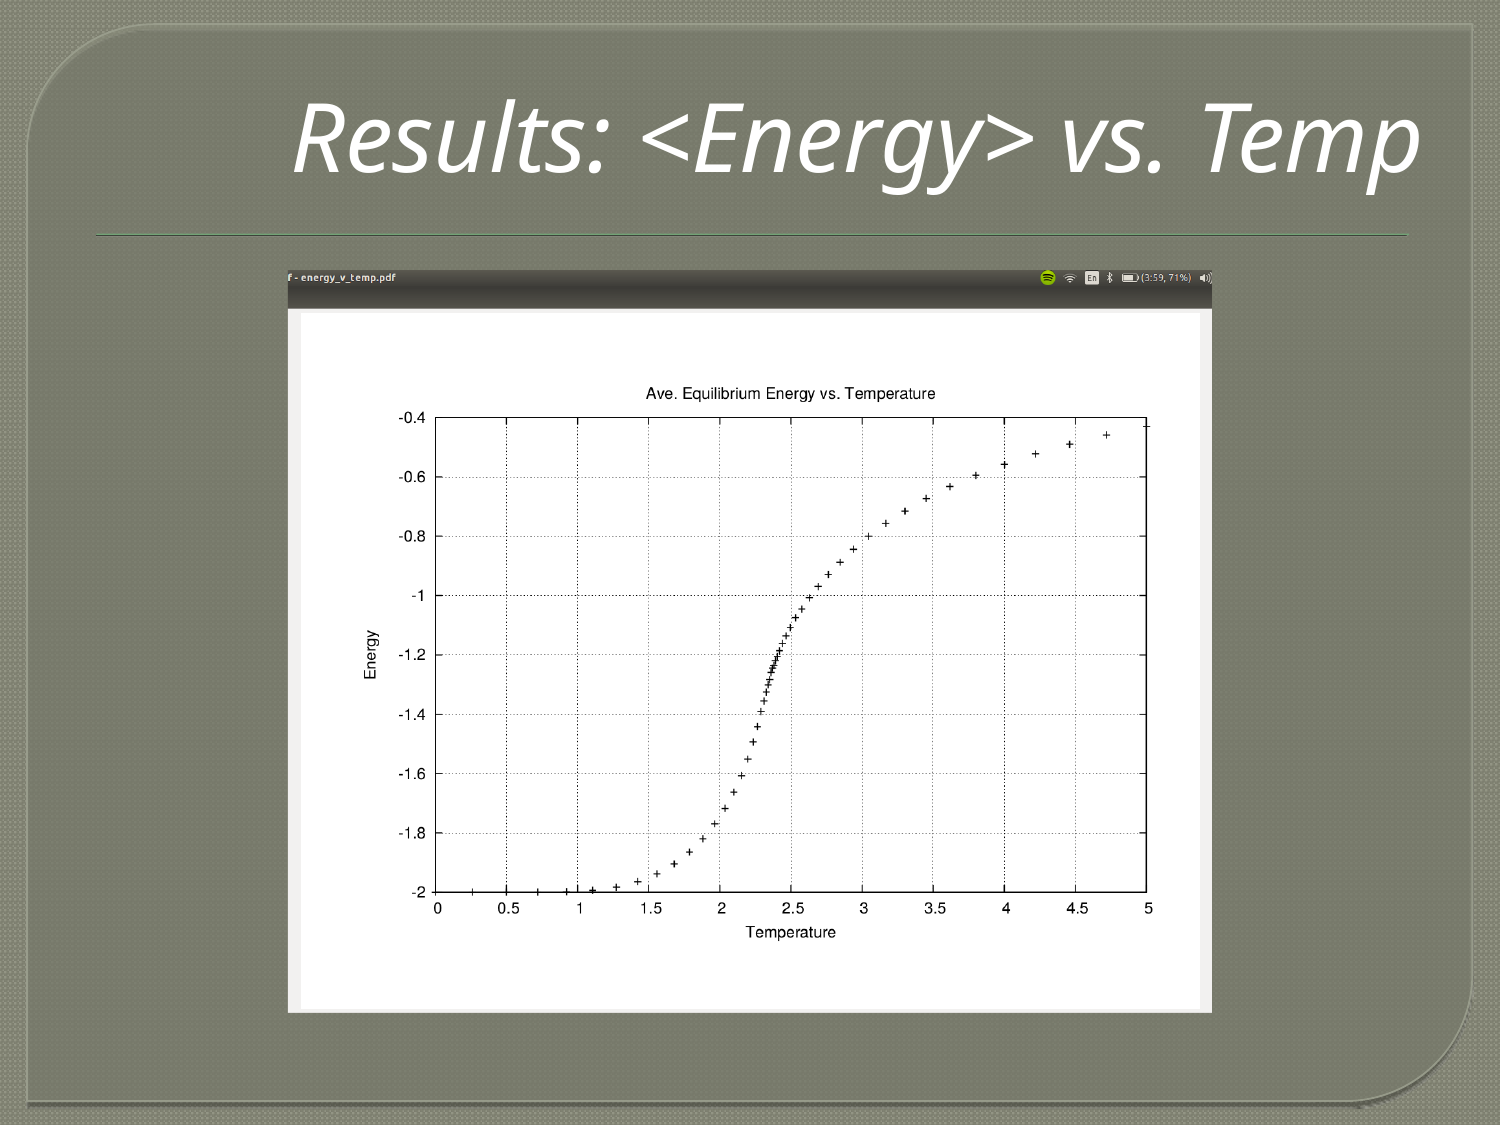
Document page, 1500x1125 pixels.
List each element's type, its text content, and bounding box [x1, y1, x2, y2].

title Results: <Energy> vs. Temp [75, 23, 1425, 248]
picture [0, 0, 1500, 1125]
